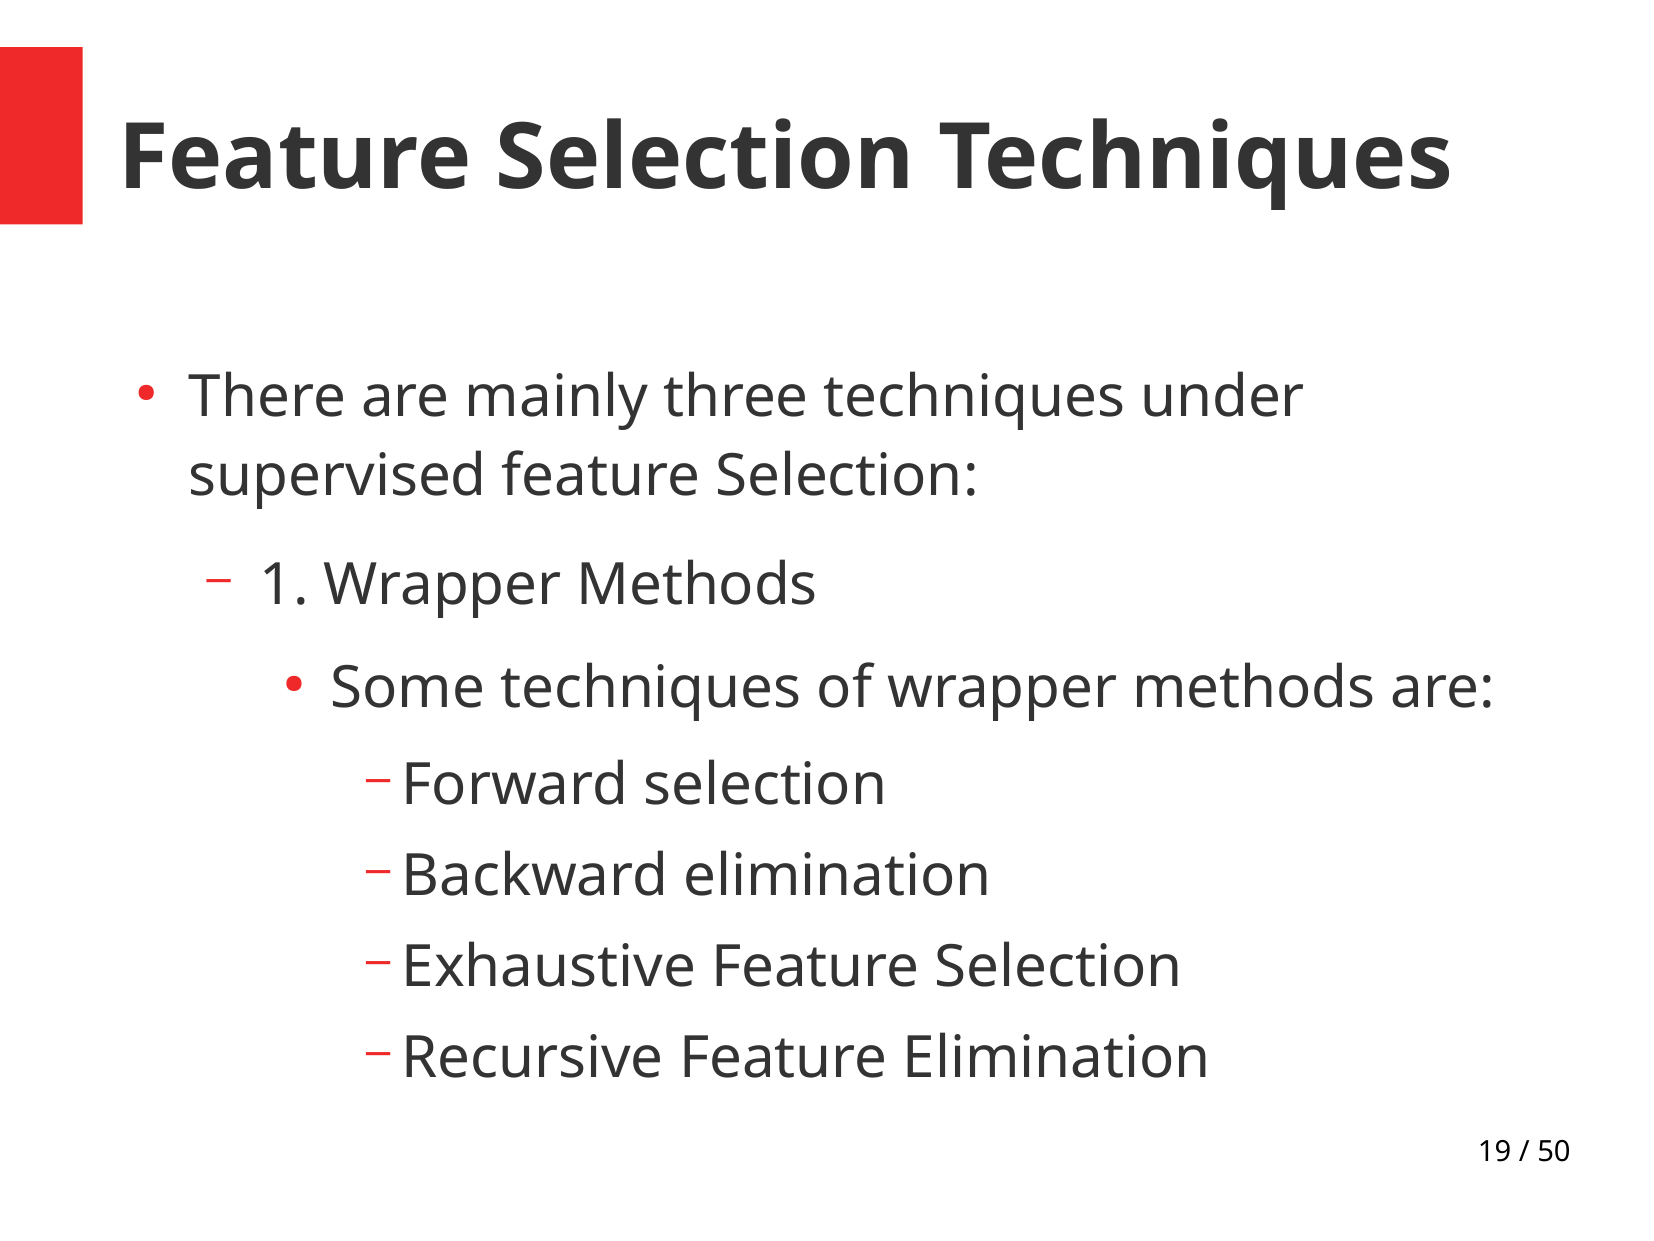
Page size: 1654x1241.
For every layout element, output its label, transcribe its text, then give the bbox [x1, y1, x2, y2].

list There are mainly three techniques under supervised feature Selection: 1. Wrapper Methods Some techniques of wrapper methods are: Forward selection Backward elimination Exhaustive Feature Selection Recursive Feature Elimination [118, 354, 1536, 1074]
title Feature Selection Techniques [118, 49, 1571, 257]
